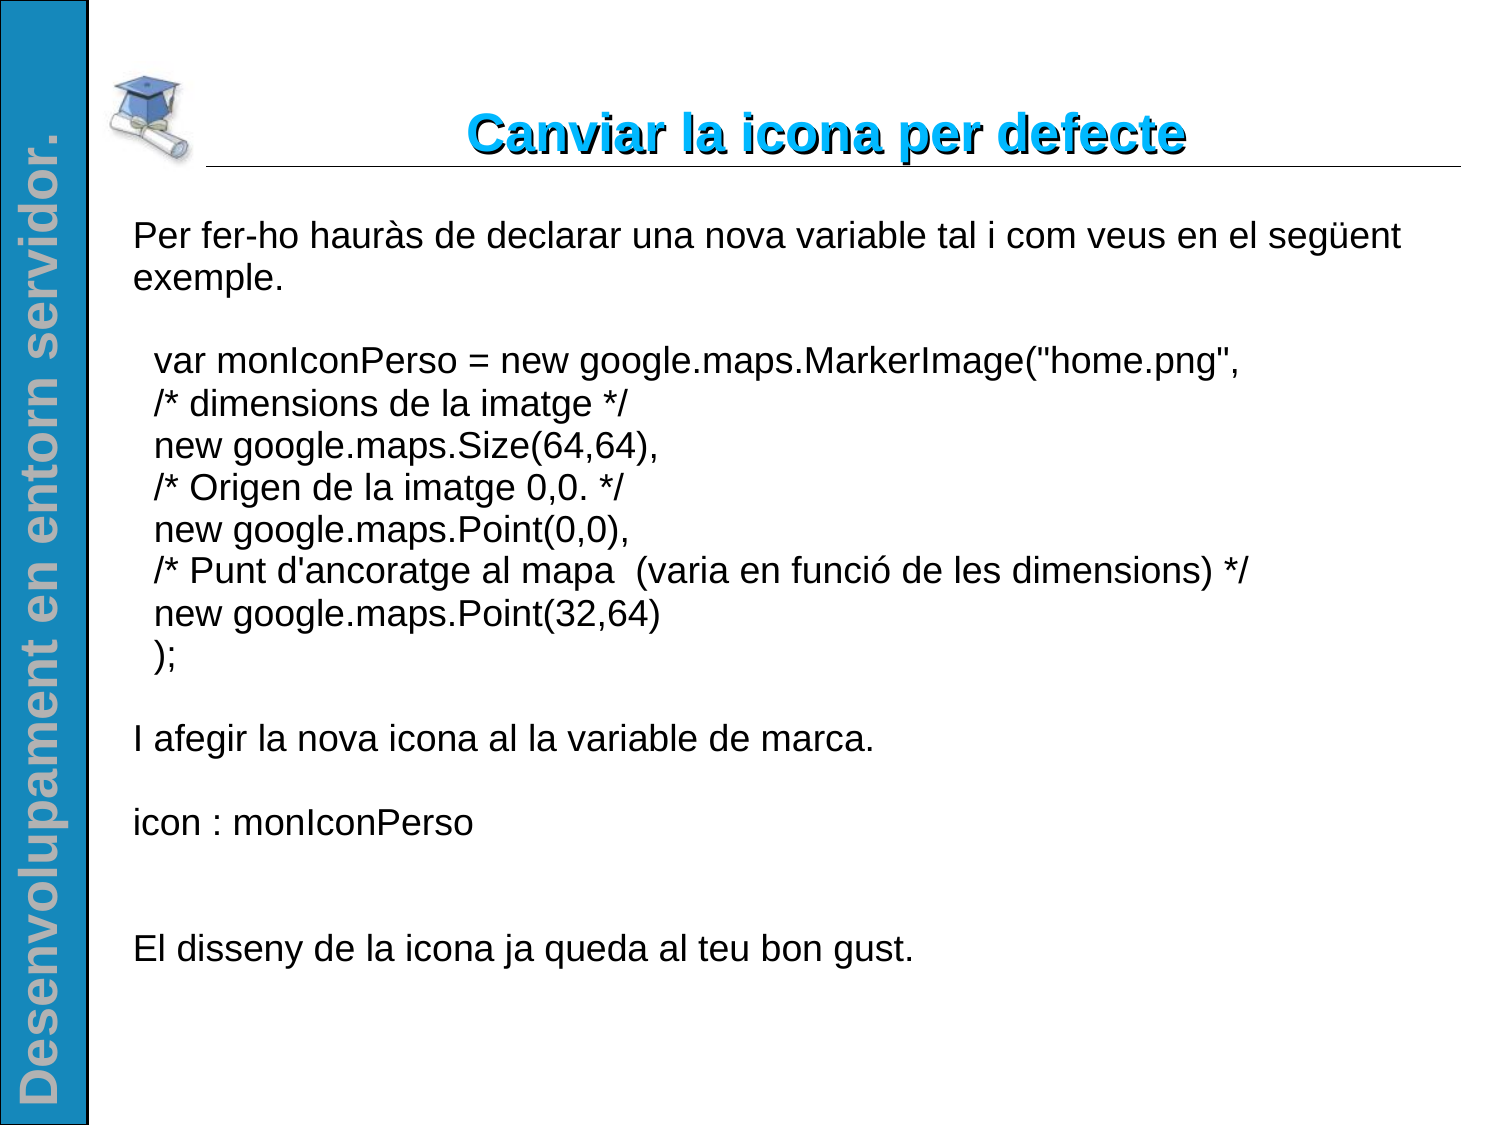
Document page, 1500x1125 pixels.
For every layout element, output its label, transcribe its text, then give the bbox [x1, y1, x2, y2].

picture [93, 61, 206, 174]
title Canviar la icona per defecte [206, 88, 1447, 178]
text_box Per fer-ho hauràs de declarar una nova variable tal i com veus en el següent exemple. var monIconPerso = new google.maps.MarkerImage("home.png", /* dimensions de la imatge */ new google.maps.Size(64,64), /* Origen de la imatge 0,0. */ new google.maps.Point(0,0), /* Punt d'ancoratge al mapa (varia en funció de les dimensions) */ new google.maps.Point(32,64) ); I afegir la nova icona al la variable de marca. icon : monIconPerso El disseny de la icona ja queda al teu bon gust. [118, 206, 1477, 978]
